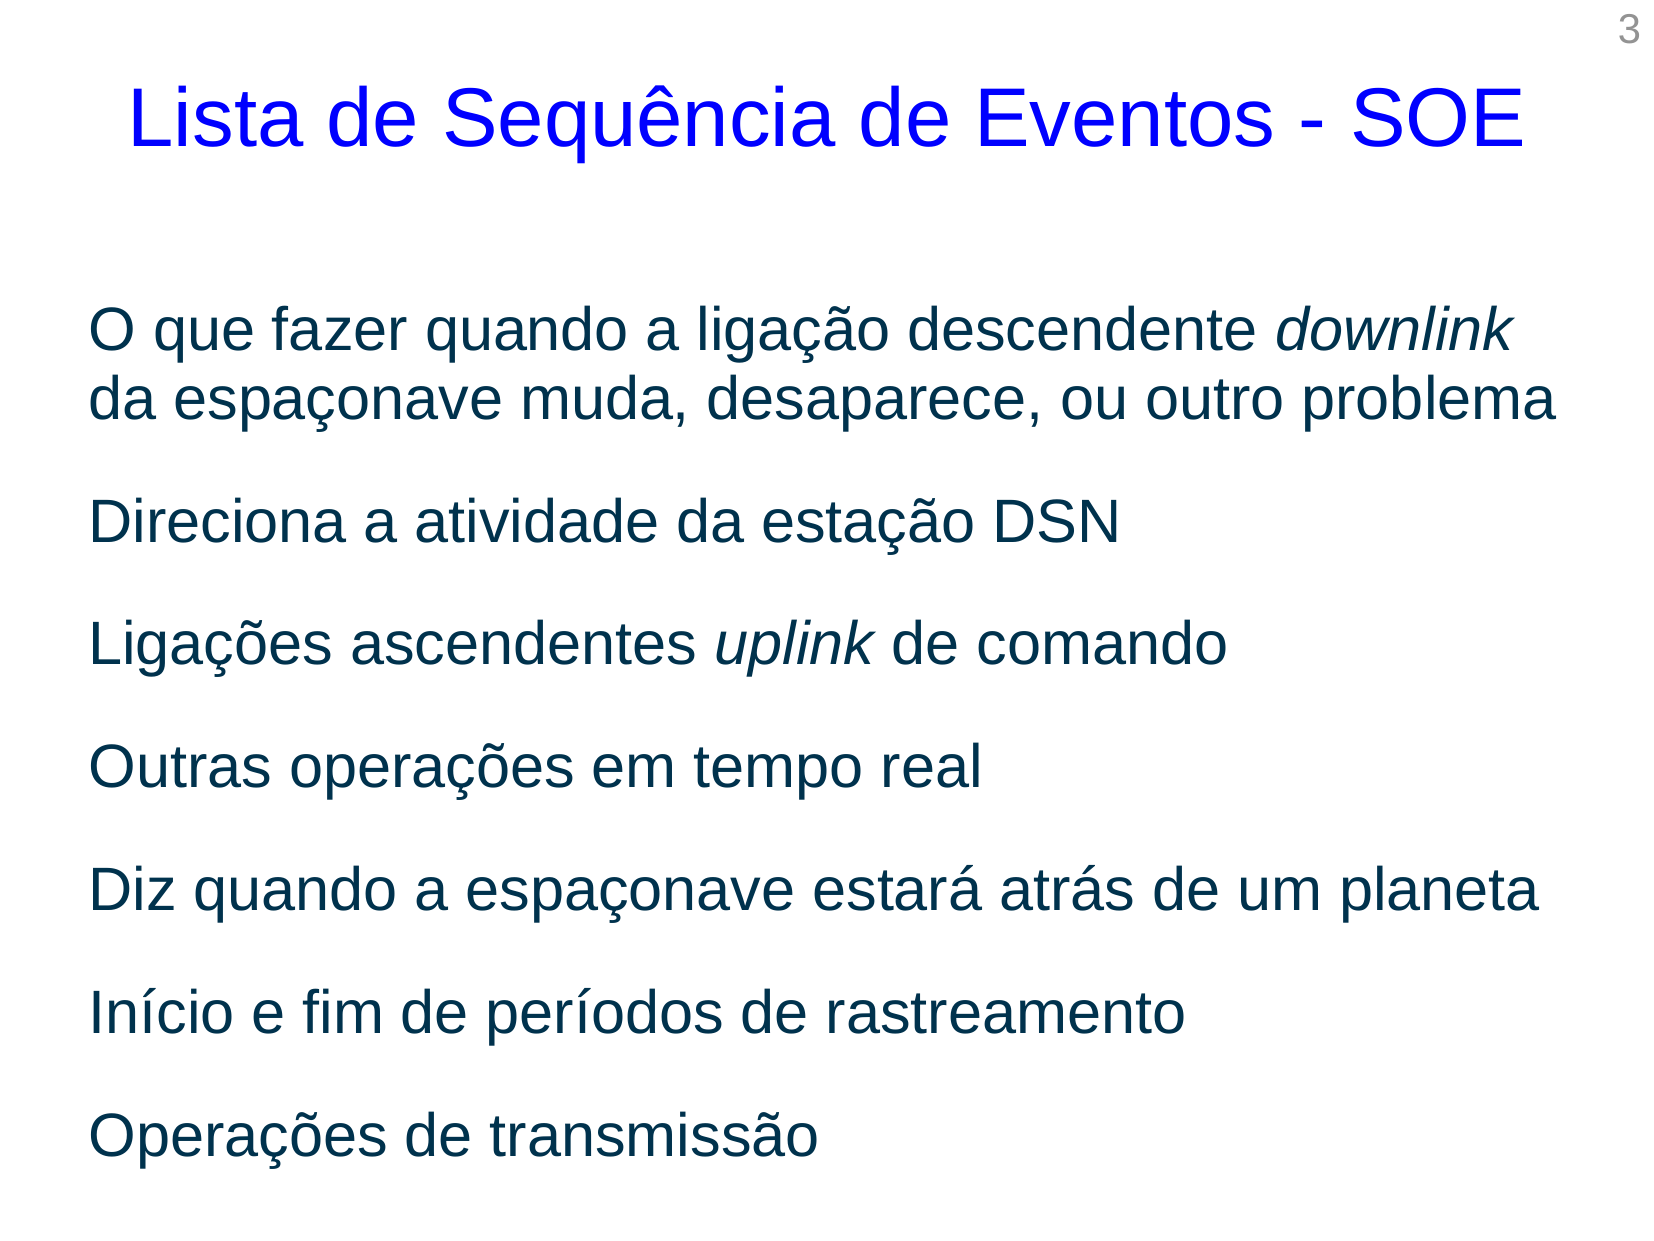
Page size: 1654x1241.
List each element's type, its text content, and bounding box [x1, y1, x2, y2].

list O que fazer quando a ligação descendente downlink da espaçonave muda, desaparece, ou outro problema Direciona a atividade da estação DSN Ligações ascendentes uplink de comando Outras operações em tempo real Diz quando a espaçonave estará atrás de um planeta Início e fim de períodos de rastreamento Operações de transmissão [88, 295, 1565, 1182]
title Lista de Sequência de Eventos - SOE [88, 25, 1565, 212]
